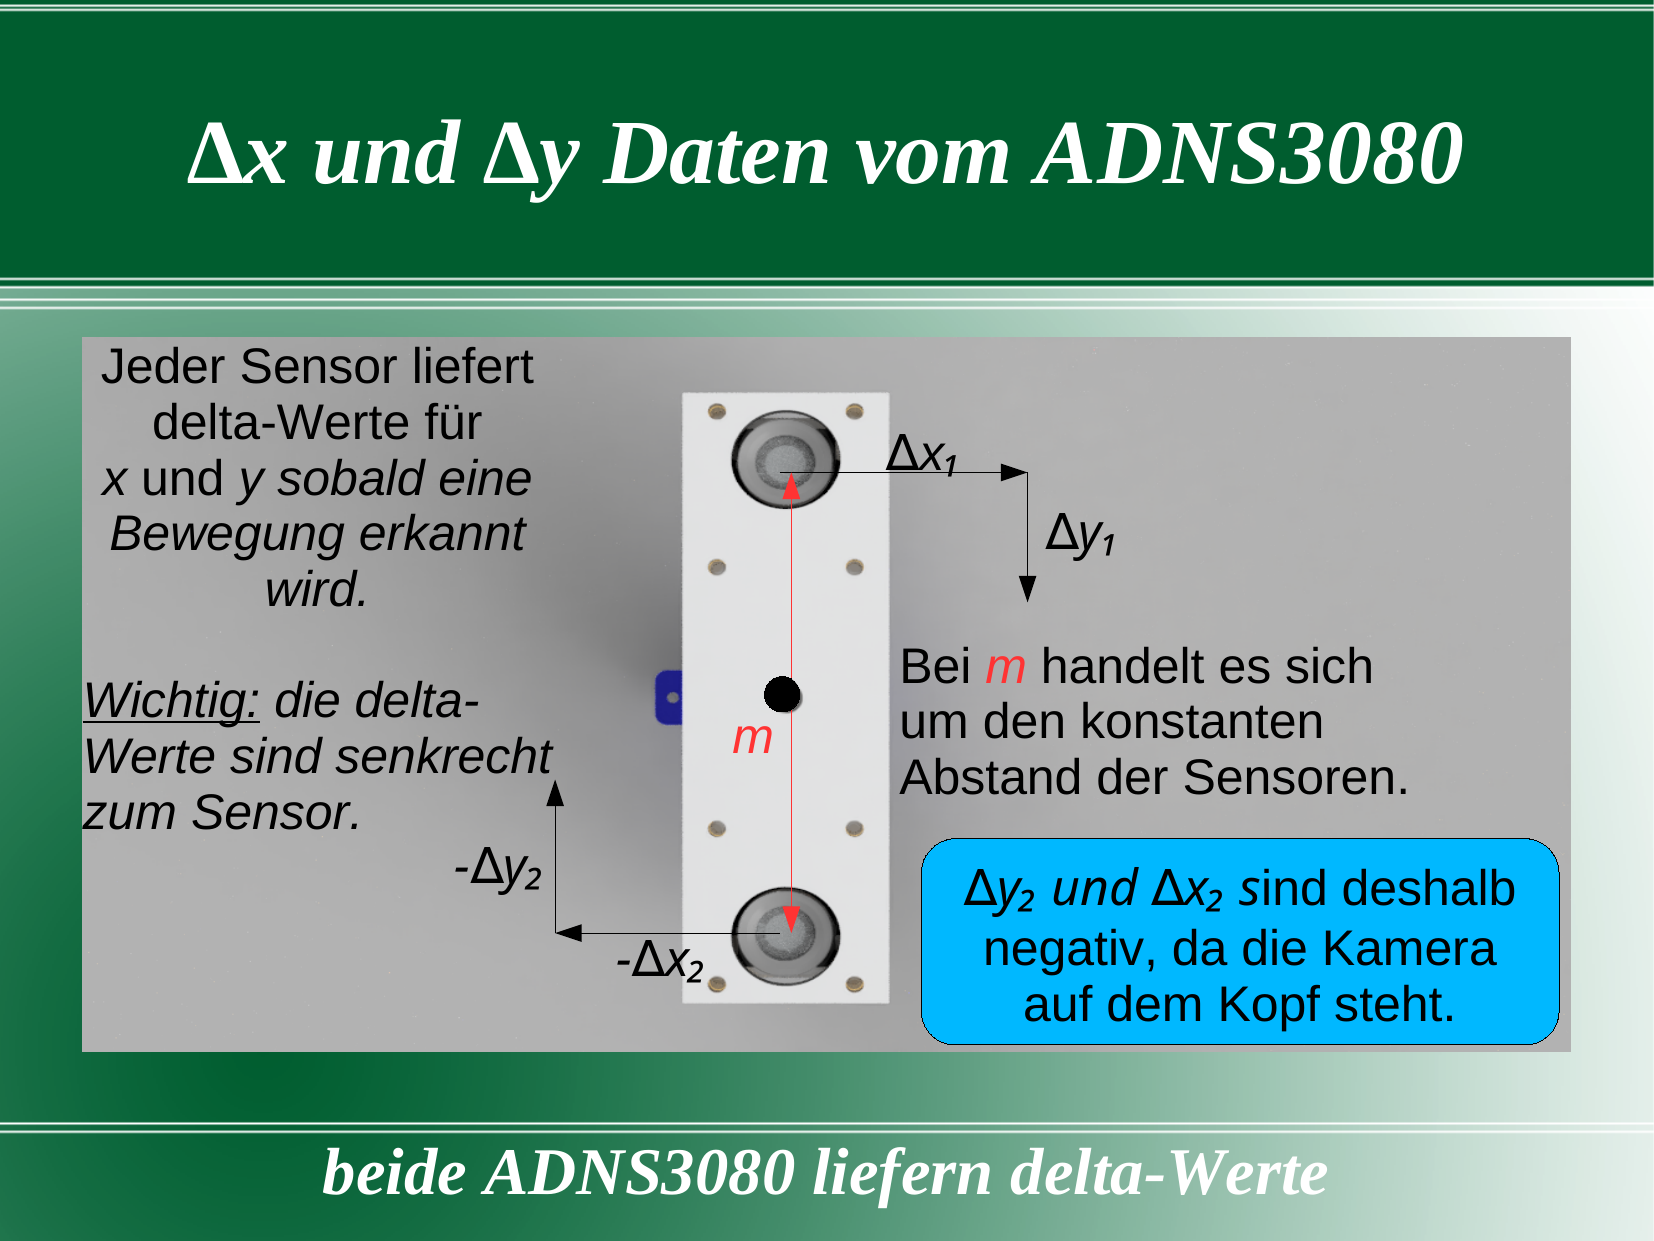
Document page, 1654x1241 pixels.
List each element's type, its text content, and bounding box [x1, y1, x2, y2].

title beide ADNS3080 liefern delta-Werte [11, 1068, 1642, 1241]
text_box -∆y₂ [454, 830, 573, 963]
title ∆x und ∆y Daten vom ADNS3080 [82, 49, 1571, 257]
text_box -∆x₂ [616, 923, 711, 990]
text_box Bei m handelt es sich um den konstanten Abstand der Sensoren. [899, 637, 1501, 806]
picture [0, 0, 1654, 1241]
text_box Jeder Sensor liefert delta-Werte für x und y sobald eine Bewegung erkannt wird. Wichtig: die delta- Werte sind senkrecht zum Sensor. [82, 338, 553, 839]
text_box m [732, 708, 792, 765]
text_box ∆y₁ [1045, 496, 1122, 563]
text_box ∆y₂ und ∆x₂ sind deshalb negativ, da die Kamera auf dem Kopf steht. [921, 838, 1560, 1045]
text_box ∆x₁ [885, 416, 981, 483]
text_box [764, 676, 800, 712]
